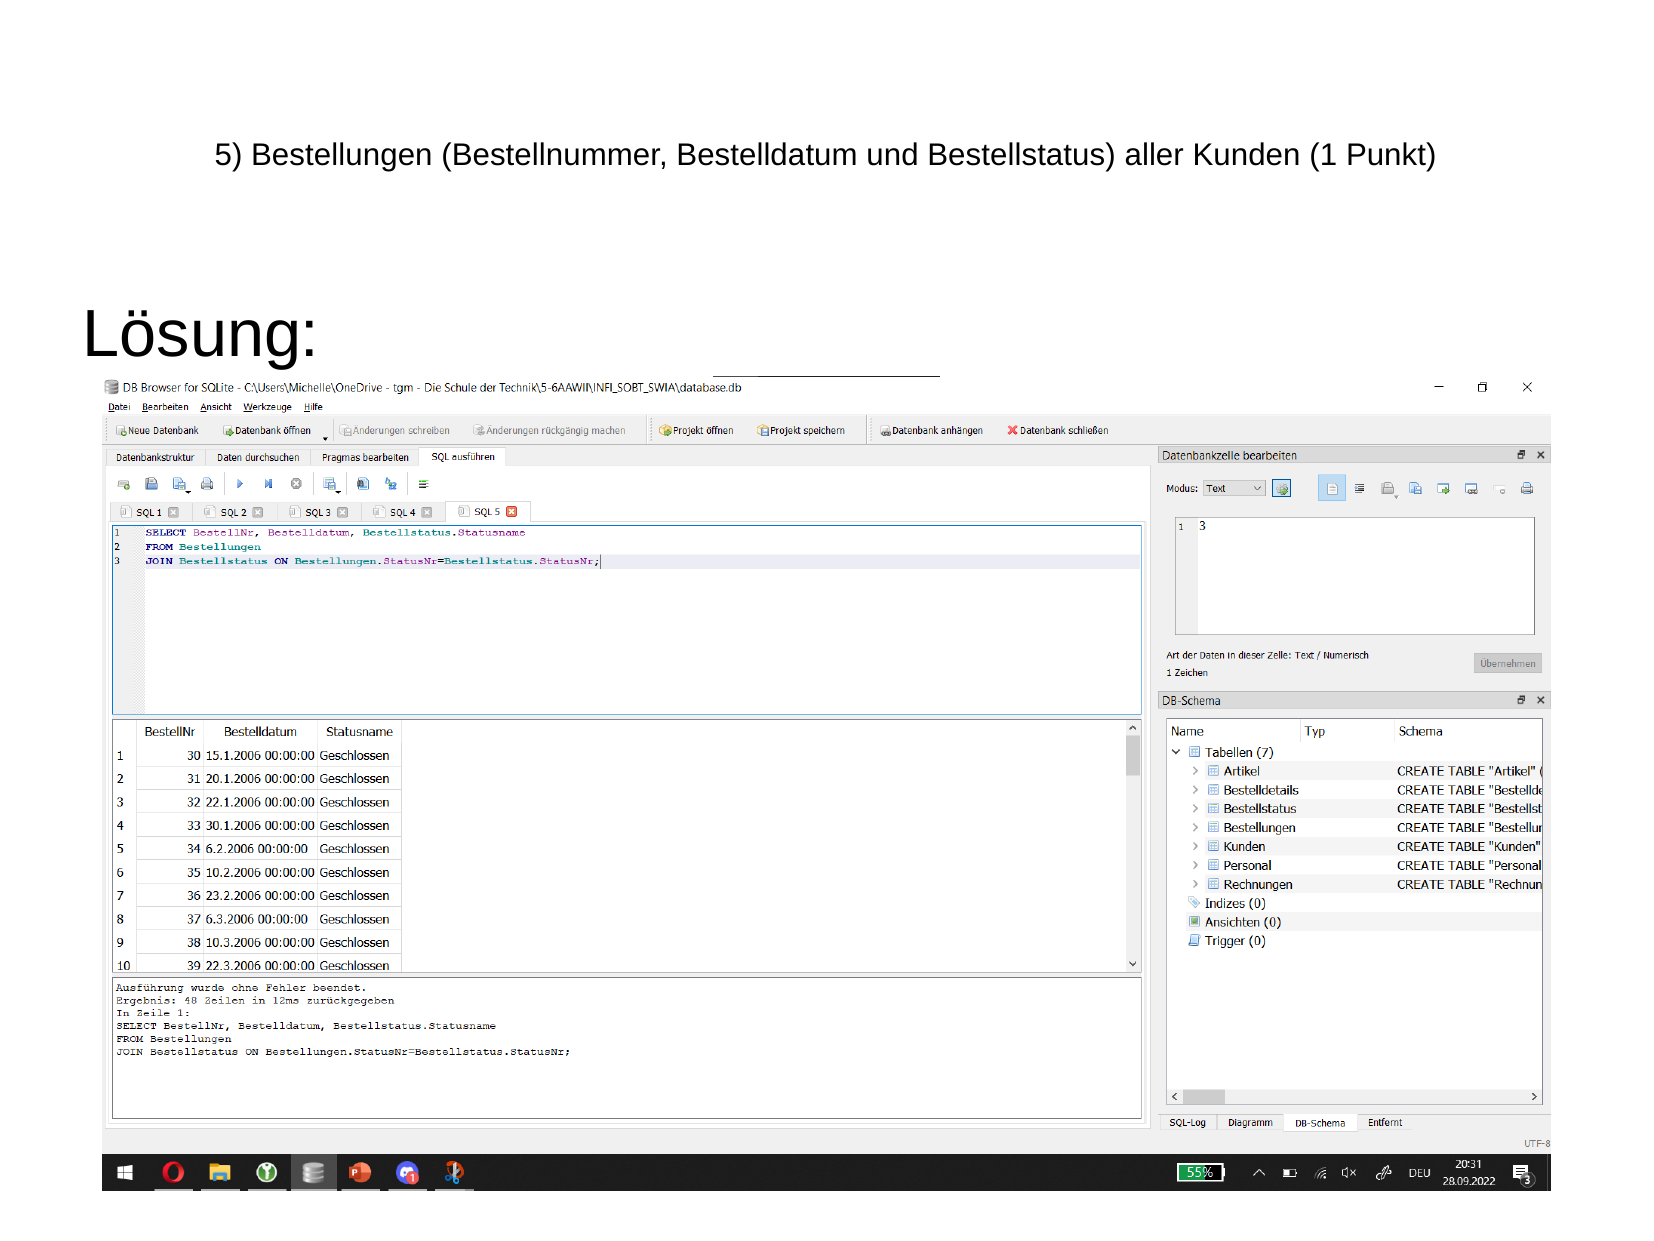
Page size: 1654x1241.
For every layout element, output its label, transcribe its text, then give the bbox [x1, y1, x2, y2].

list Lösung: [82, 290, 1571, 1109]
picture [102, 376, 1551, 1191]
title 5) Bestellungen (Bestellnummer, Bestelldatum und Bestellstatus) aller Kunden (1 Punkt) [82, 49, 1571, 257]
